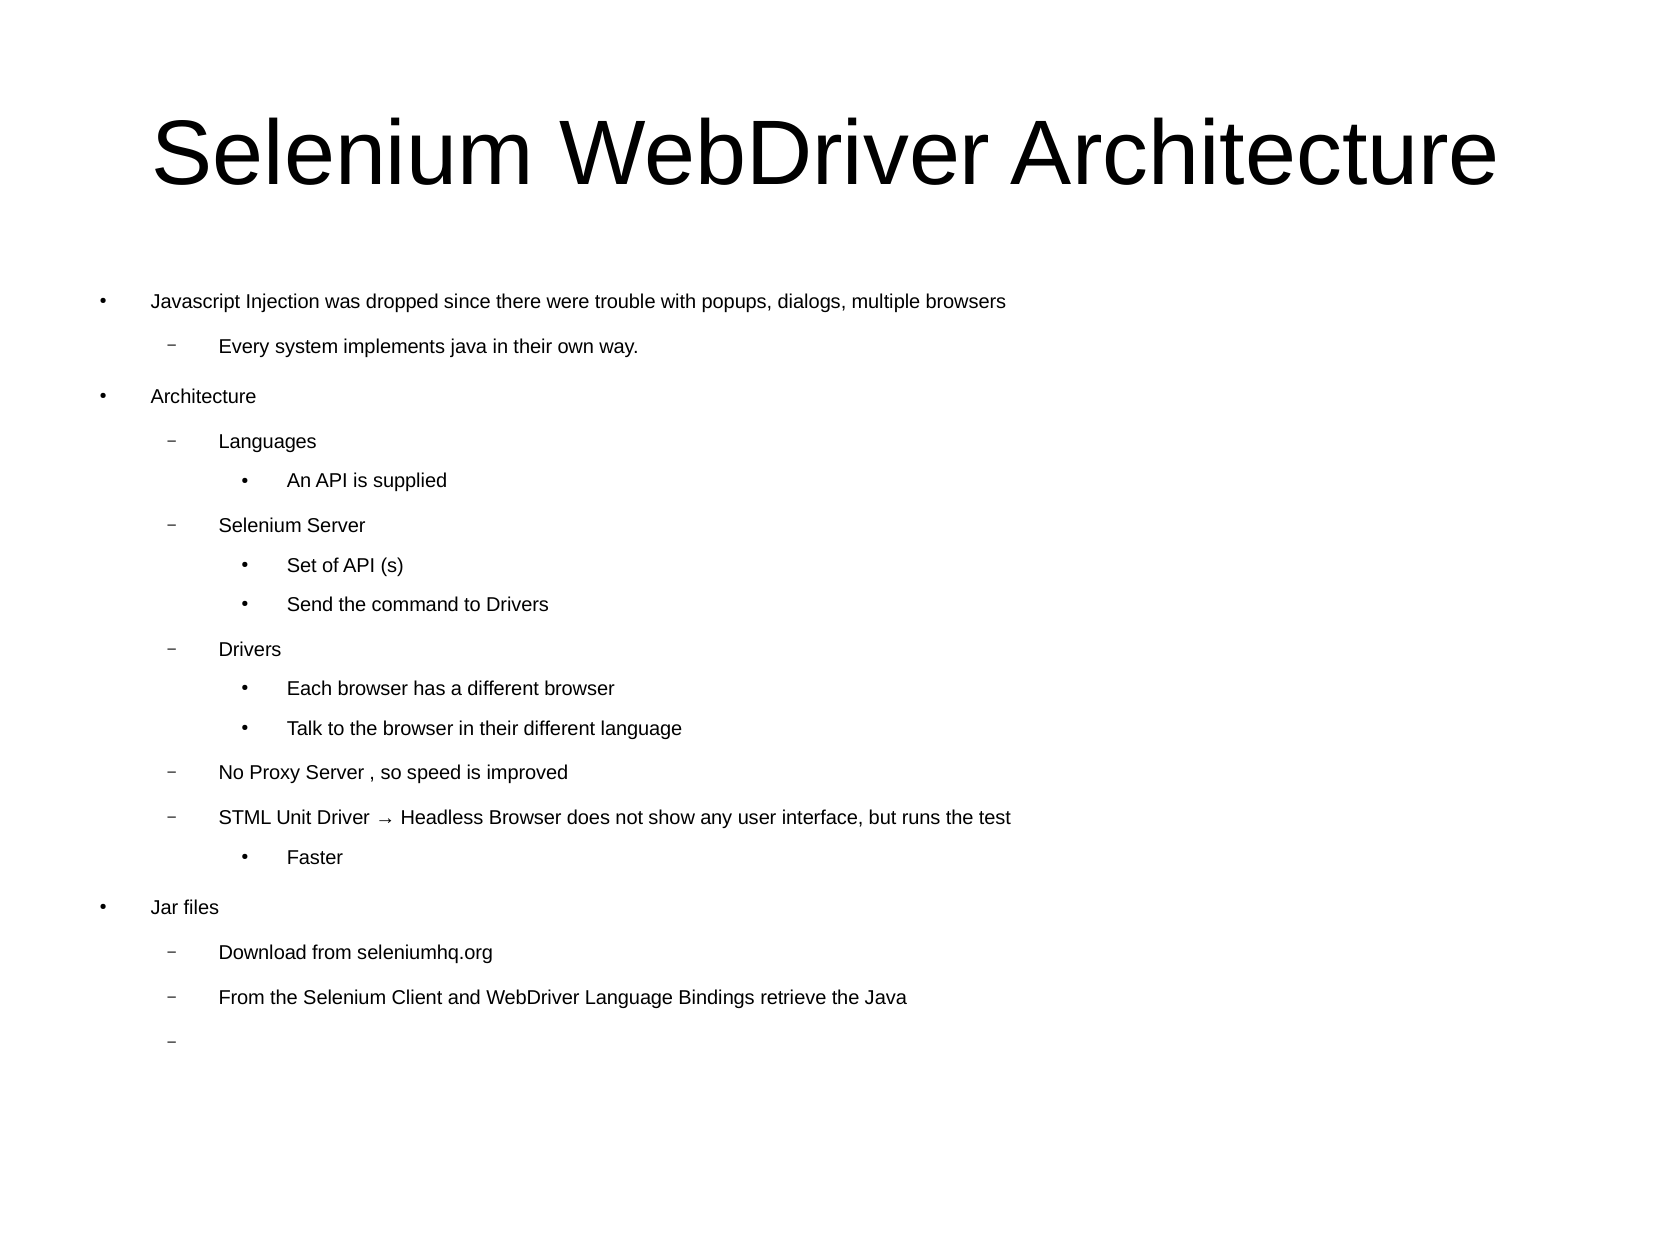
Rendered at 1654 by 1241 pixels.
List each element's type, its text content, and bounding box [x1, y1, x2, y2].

title Selenium WebDriver Architecture [82, 49, 1571, 257]
list Javascript Injection was dropped since there were trouble with popups, dialogs, multiple browsers Every system implements java in their own way. Architecture Languages An API is supplied Selenium Server Set of API (s) Send the command to Drivers Drivers Each browser has a different browser Talk to the browser in their different language No Proxy Server , so speed is improved STML Unit Driver → Headless Browser does not show any user interface, but runs the test Faster Jar files Download from seleniumhq.org From the Selenium Client and WebDriver Language Bindings retrieve the Java [82, 290, 1571, 1010]
